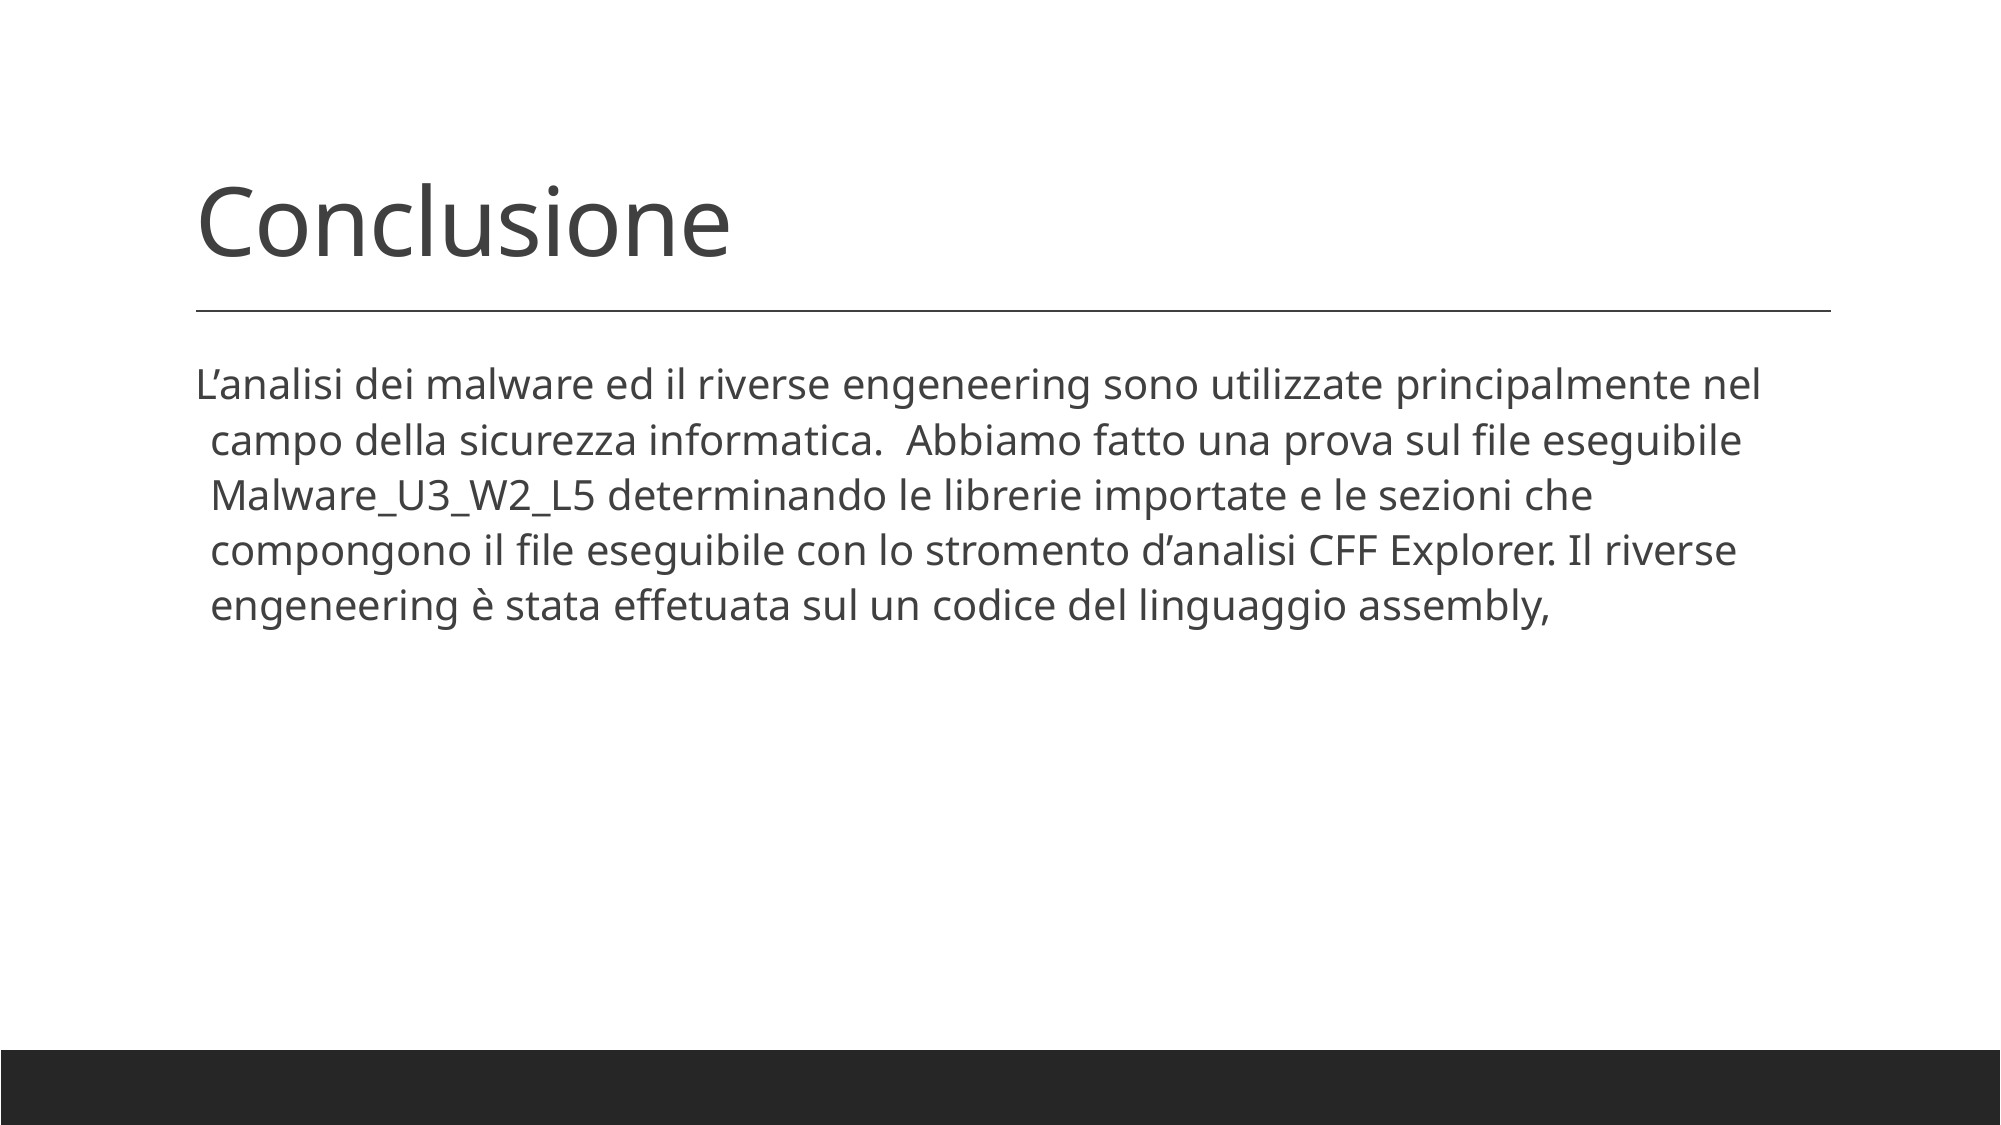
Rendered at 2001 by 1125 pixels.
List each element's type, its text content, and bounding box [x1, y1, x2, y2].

list L’analisi dei malware ed il riverse engeneering sono utilizzate principalmente nel campo della sicurezza informatica. Abbiamo fatto una prova sul file eseguibile Malware_U3_W2_L5 determinando le librerie importate e le sezioni che compongono il file eseguibile con lo stromento d’analisi CFF Explorer. Il riverse engeneering è stata effetuata sul un codice del linguaggio assembly, [180, 345, 1831, 963]
title Conclusione [180, 47, 1831, 286]
